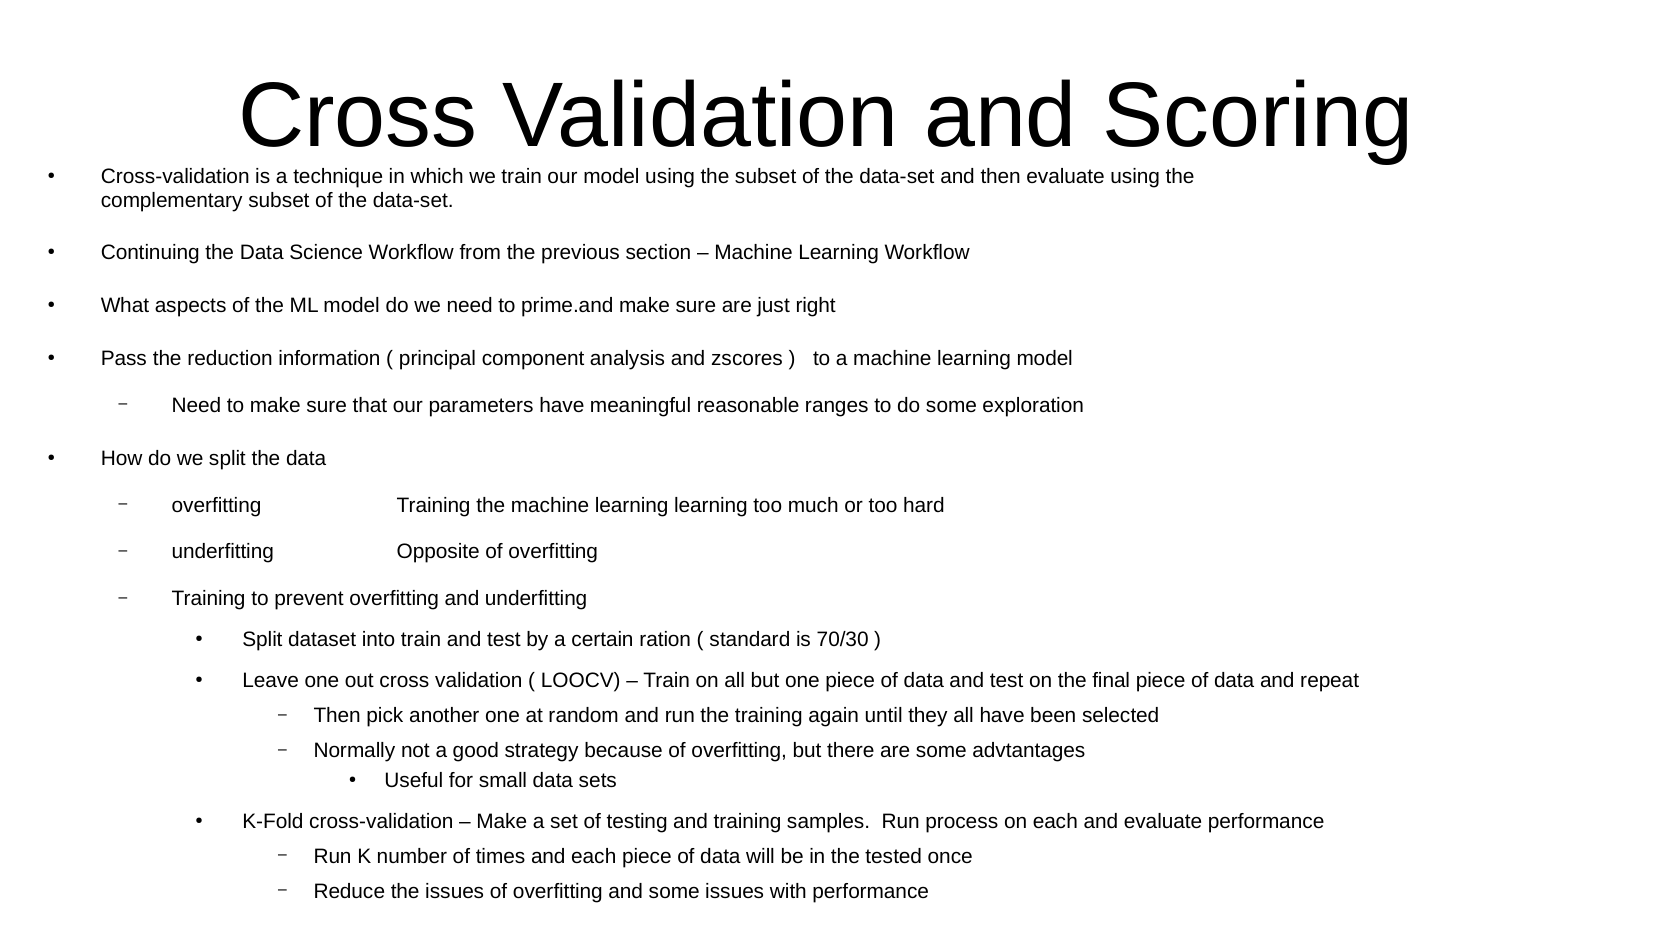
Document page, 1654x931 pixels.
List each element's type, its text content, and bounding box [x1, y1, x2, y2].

title Cross Validation and Scoring [82, 37, 1571, 165]
list Cross-validation is a technique in which we train our model using the subset of the data-set and then evaluate using the complementary subset of the data-set. Continuing the Data Science Workflow from the previous section – Machine Learning Workflow What aspects of the ML model do we need to prime.and make sure are just right Pass the reduction information ( principal component analysis and zscores ) to a machine learning model Need to make sure that our parameters have meaningful reasonable ranges to do some exploration How do we split the data overfitting Training the machine learning learning too much or too hard underfitting Opposite of overfitting Training to prevent overfitting and underfitting Split dataset into train and test by a certain ration ( standard is 70/30 ) Leave one out cross validation ( LOOCV) – Train on all but one piece of data and test on the final piece of data and repeat Then pick another one at random and run the training again until they all have been selected Normally not a good strategy because of overfitting, but there are some advtantages Useful for small data sets K-Fold cross-validation – Make a set of testing and training samples. Run process on each and evaluate performance Run K number of times and each piece of data will be in the tested once Reduce the issues of overfitting and some issues with performance [30, 165, 1571, 931]
